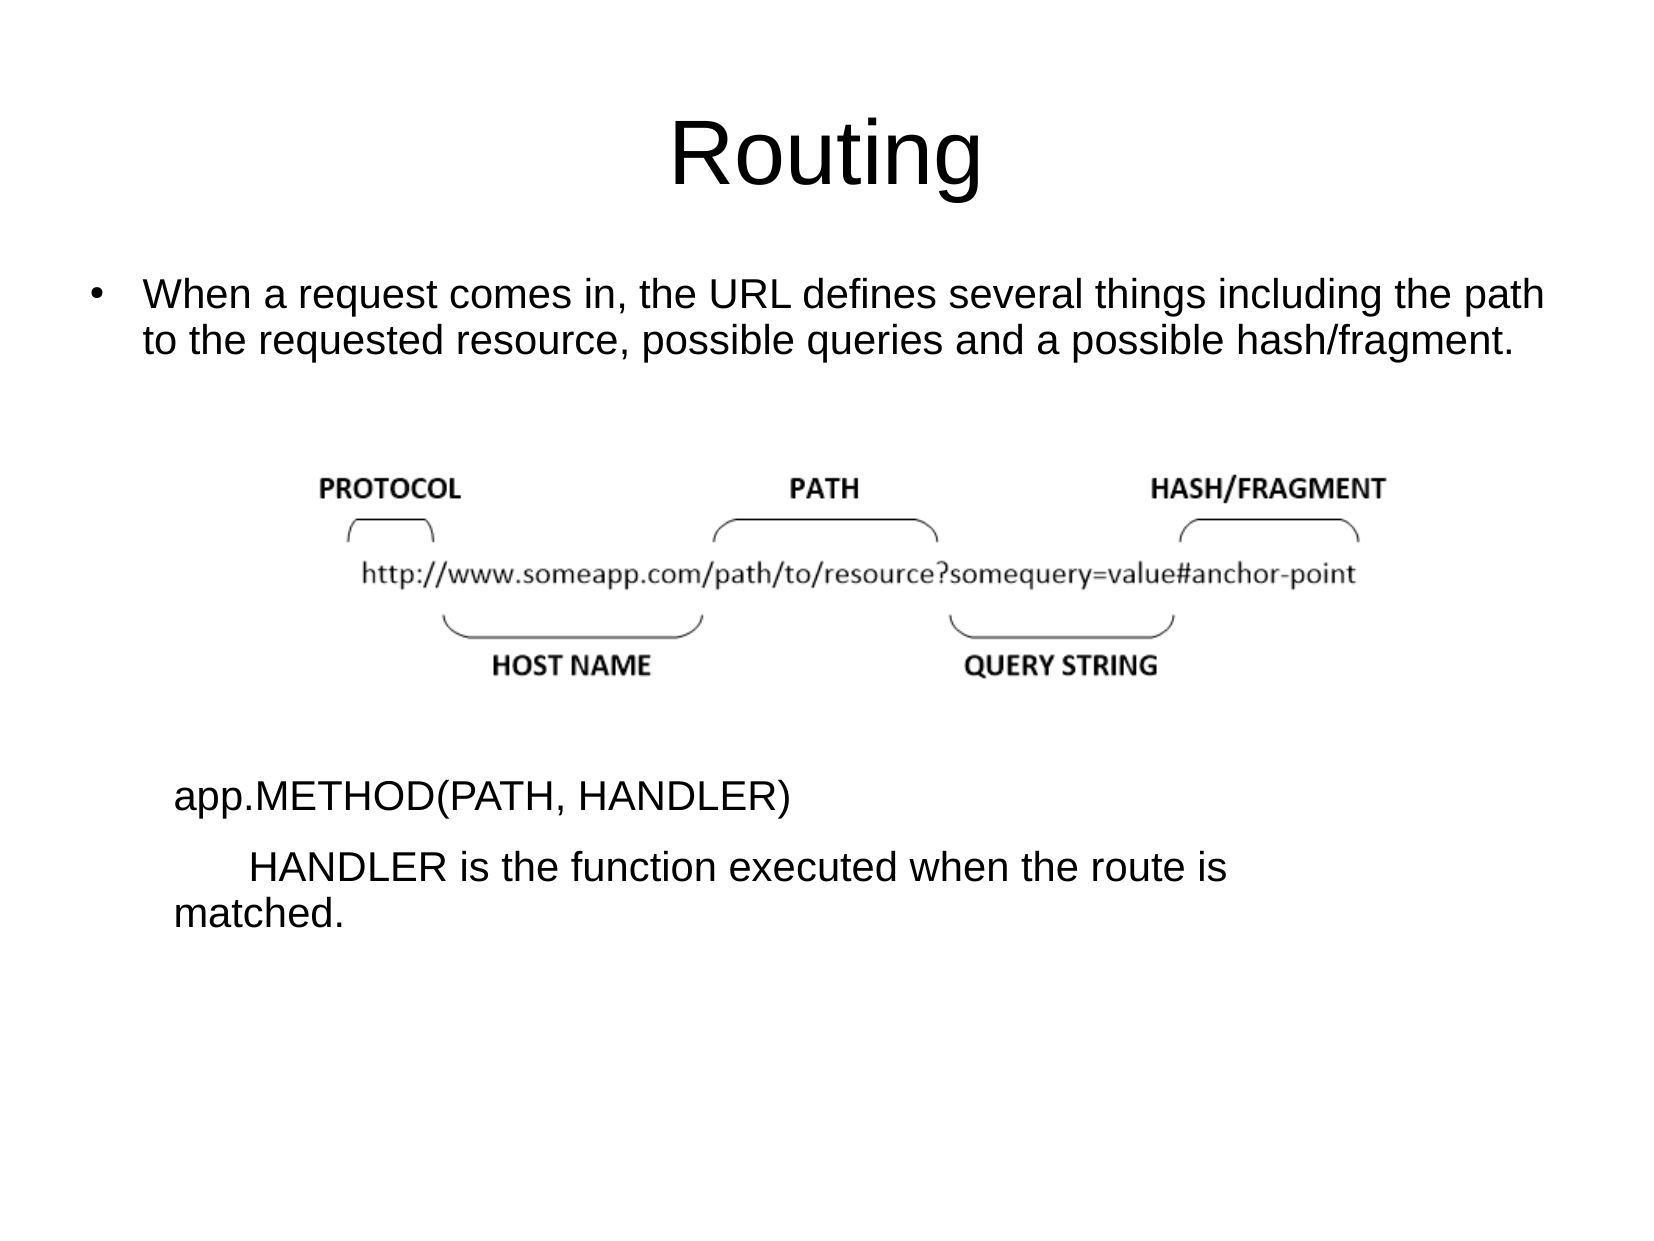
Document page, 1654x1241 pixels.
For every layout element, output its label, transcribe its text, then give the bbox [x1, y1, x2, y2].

title Routing [82, 49, 1571, 257]
list When a request comes in, the URL defines several things including the path to the requested resource, possible queries and a possible hash/fragment. [71, 270, 1561, 991]
picture [300, 458, 1407, 706]
text_box app.METHOD(PATH, HANDLER) HANDLER is the function executed when the route is matched. [158, 765, 1381, 1006]
